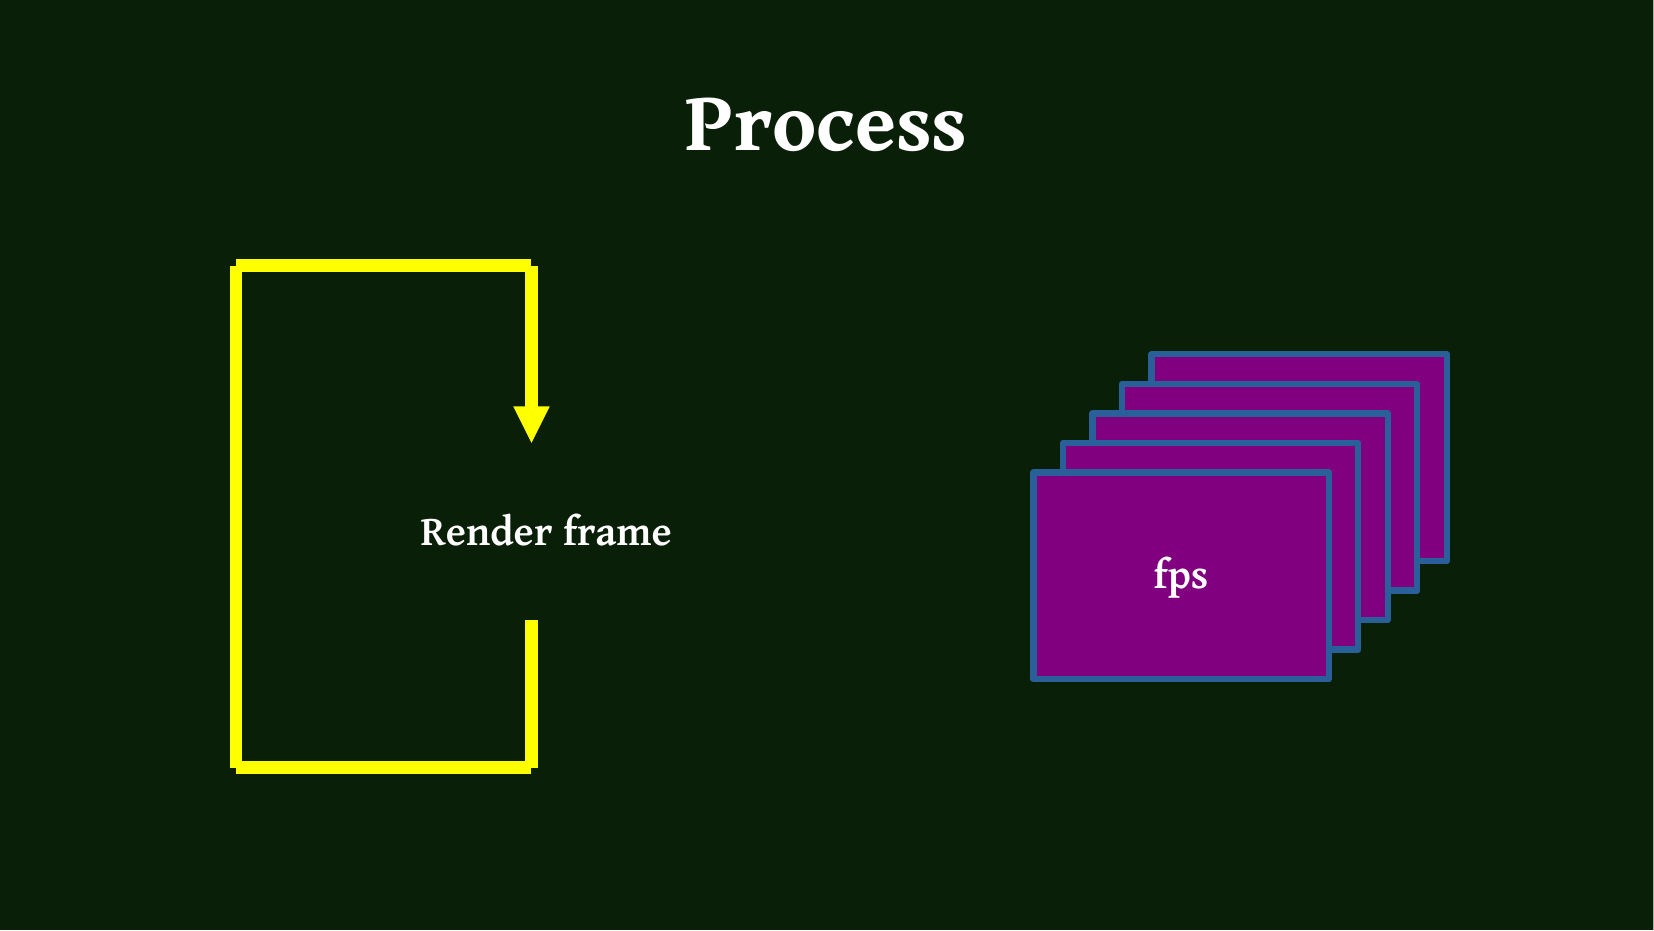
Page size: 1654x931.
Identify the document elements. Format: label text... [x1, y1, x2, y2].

text_box Render frame [354, 501, 739, 591]
title Process [82, 59, 1571, 193]
text_box [1062, 354, 1447, 650]
text_box fps [1033, 472, 1329, 680]
